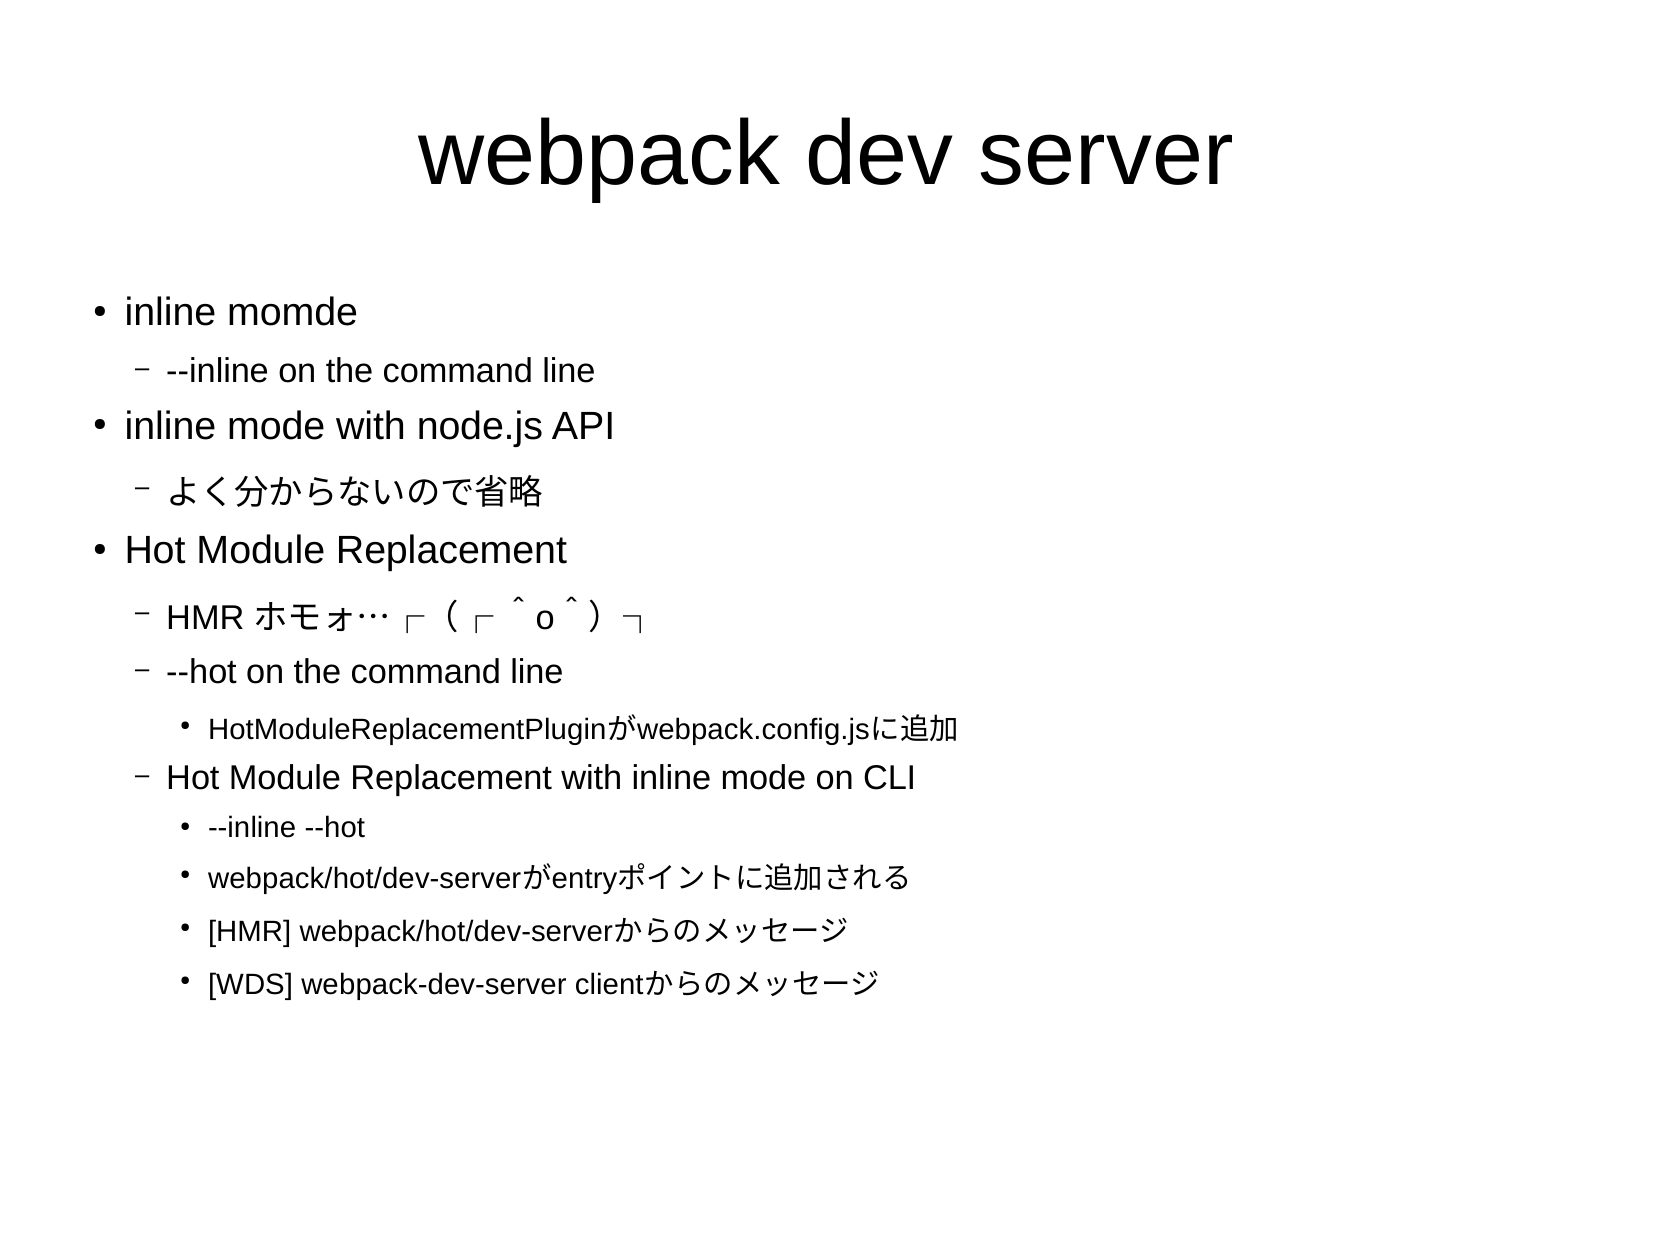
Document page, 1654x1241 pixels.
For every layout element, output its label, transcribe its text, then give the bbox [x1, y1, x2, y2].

list inline momde --inline on the command line inline mode with node.js API よく分からないので省略 Hot Module Replacement HMR ホモォ…┌（┌ ＾o＾）┐ --hot on the command line HotModuleReplacementPluginがwebpack.config.jsに追加 Hot Module Replacement with inline mode on CLI --inline --hot webpack/hot/dev-serverがentryポイントに追加される [HMR] webpack/hot/dev-serverからのメッセージ [WDS] webpack-dev-server clientからのメッセージ [82, 290, 1571, 1010]
title webpack dev server [82, 49, 1571, 257]
